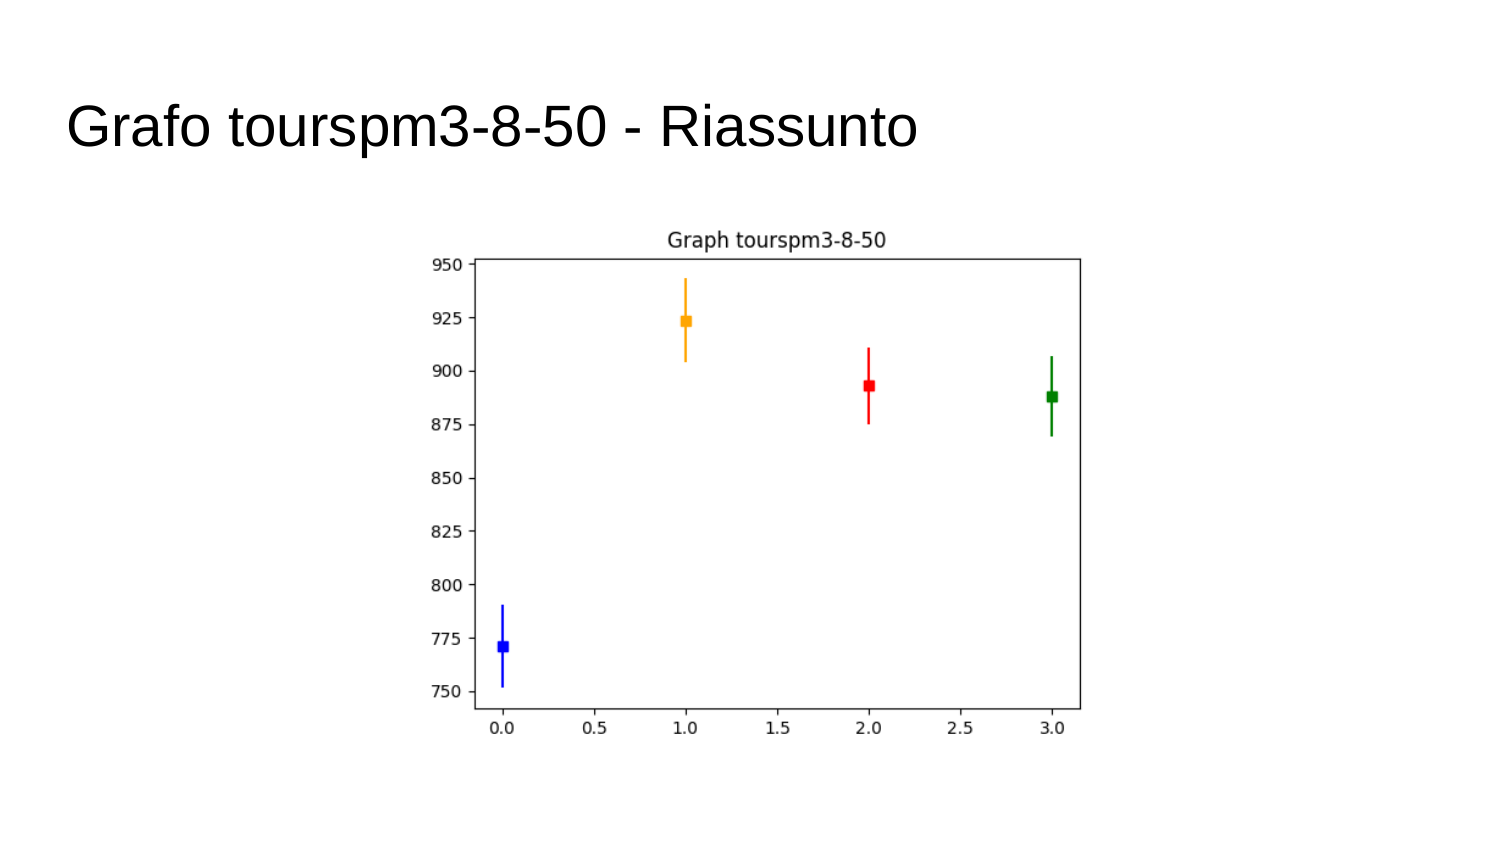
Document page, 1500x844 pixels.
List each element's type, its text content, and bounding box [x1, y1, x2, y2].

picture [377, 188, 1158, 774]
title Grafo tourspm3-8-50 - Riassunto [51, 72, 1449, 167]
